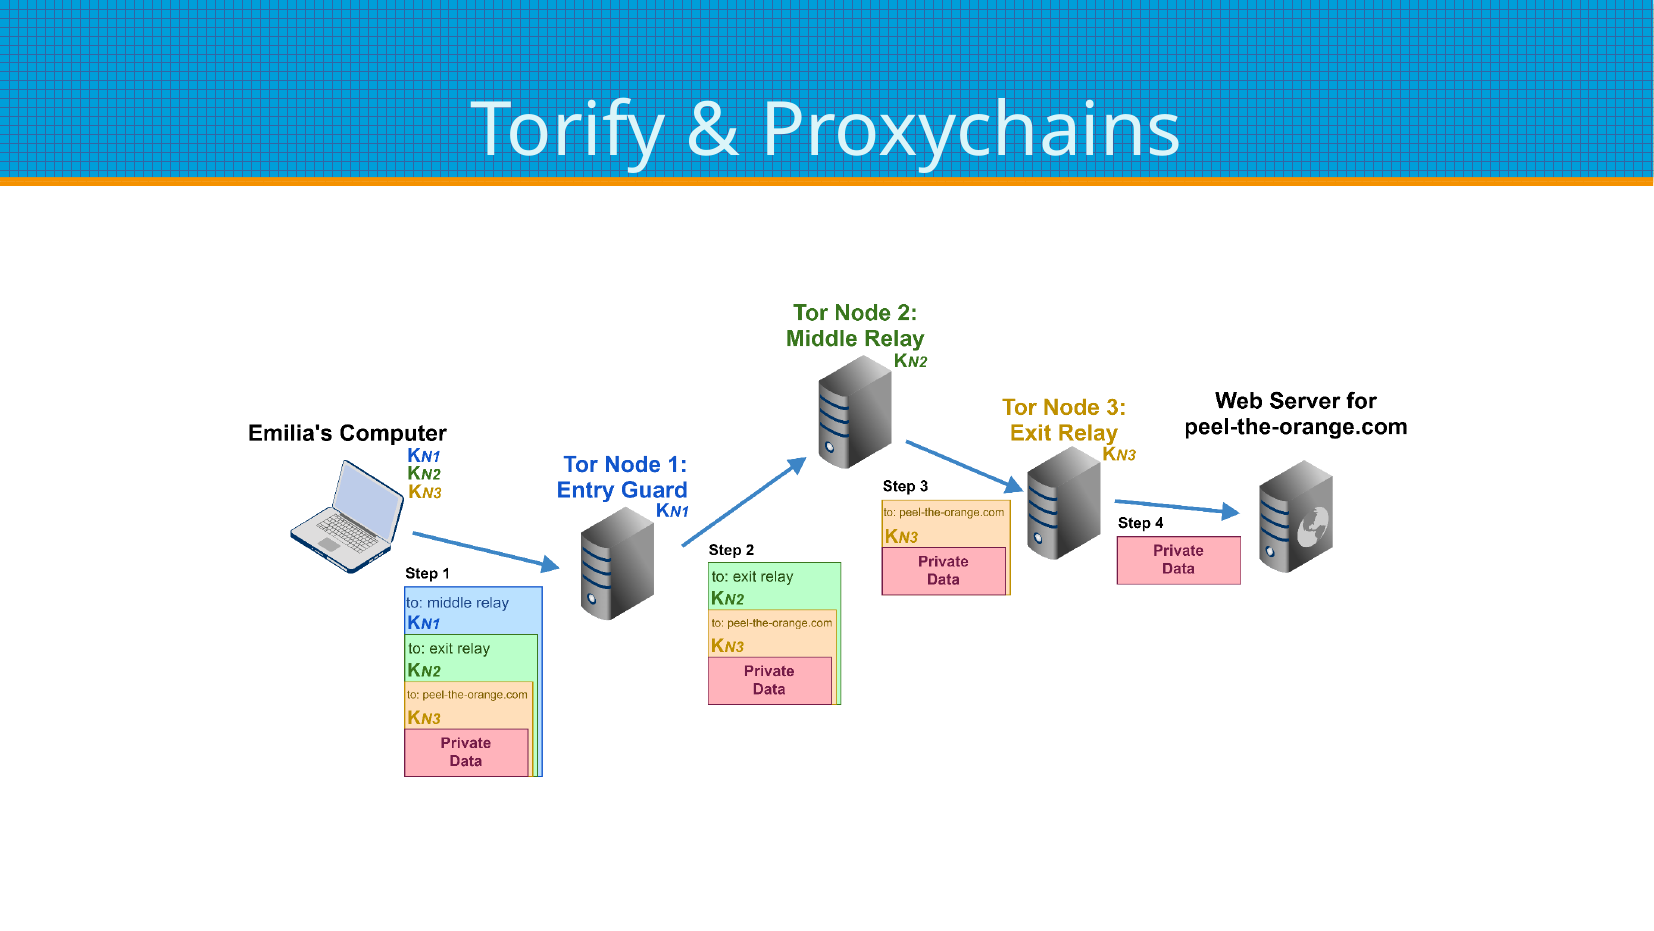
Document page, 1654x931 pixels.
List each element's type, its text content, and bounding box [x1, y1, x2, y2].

title Torify & Proxychains [82, 14, 1571, 178]
picture [217, 236, 1436, 813]
